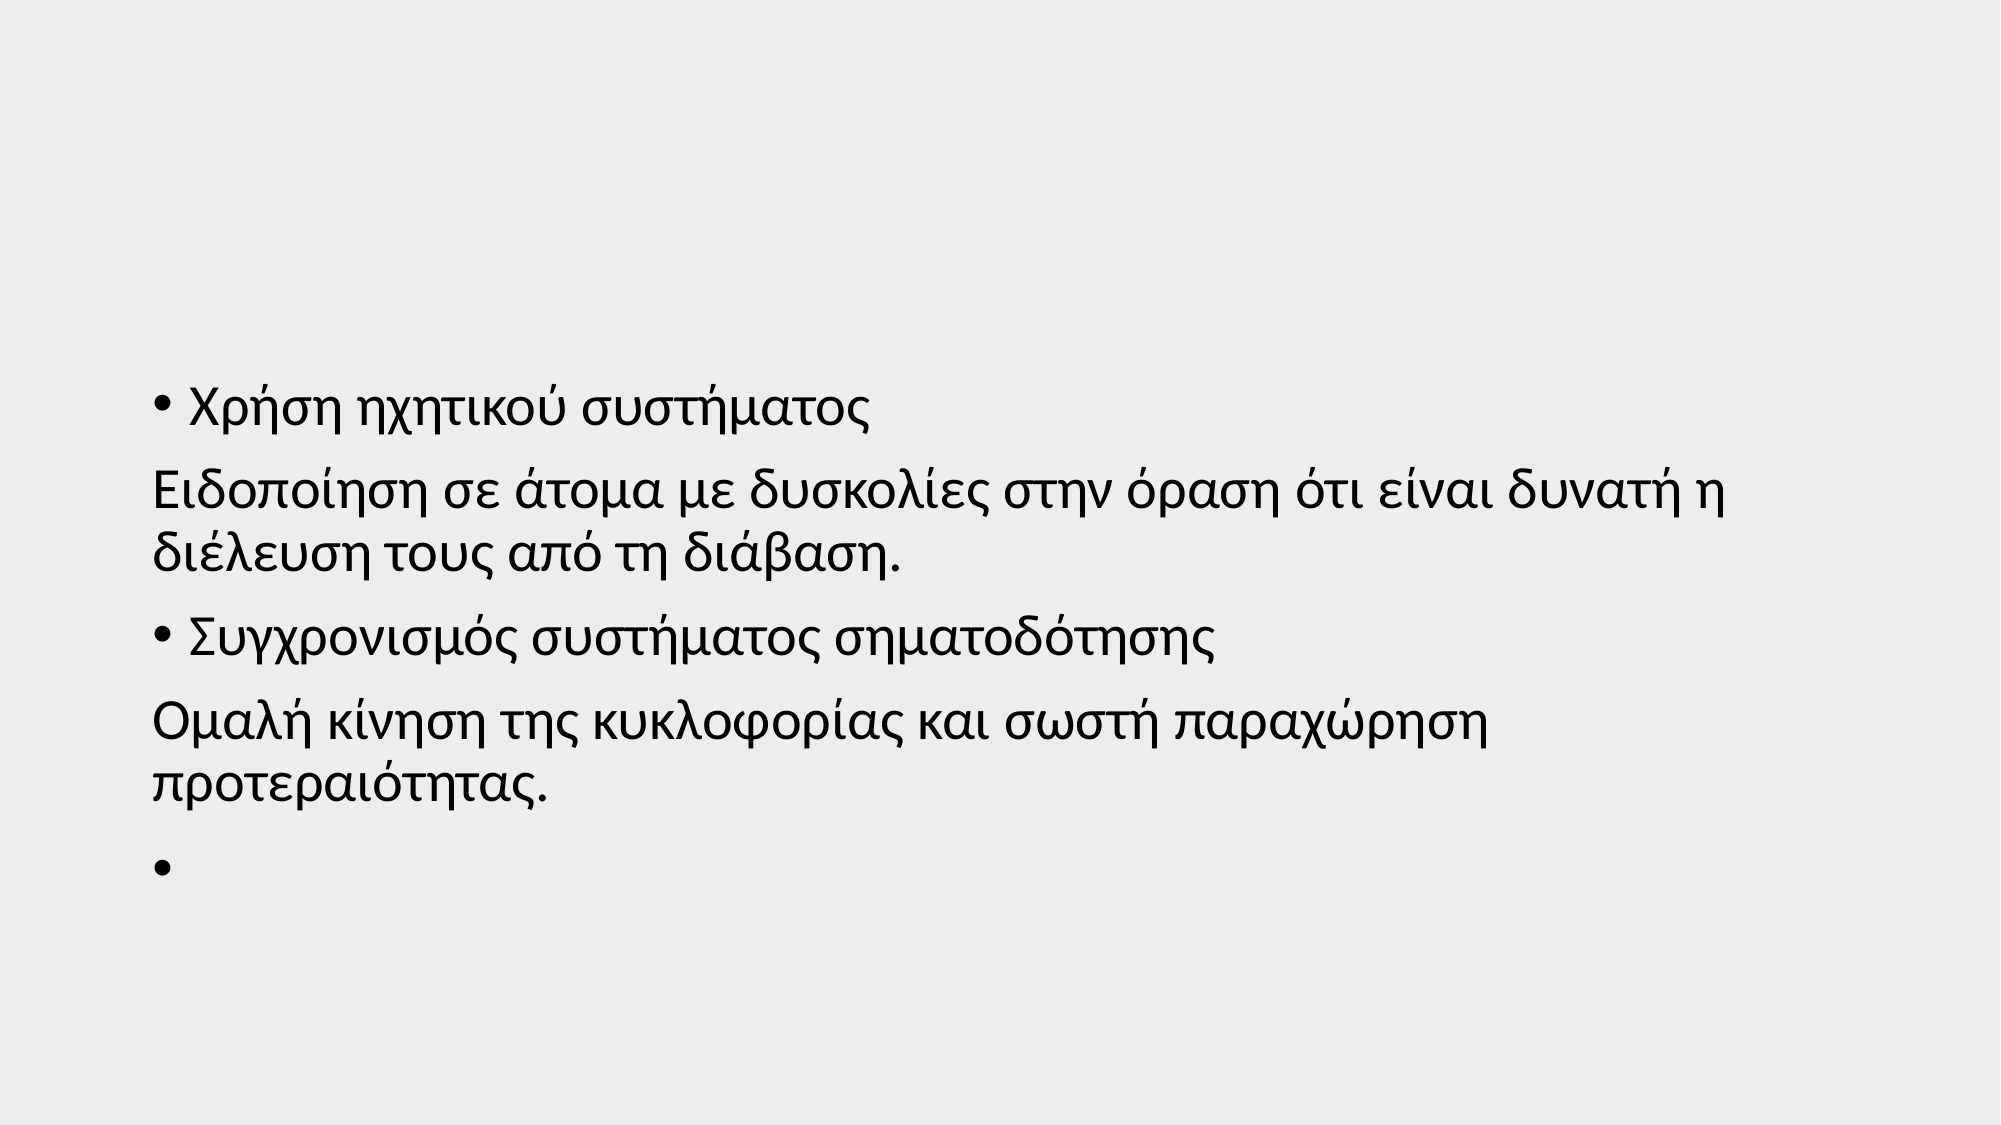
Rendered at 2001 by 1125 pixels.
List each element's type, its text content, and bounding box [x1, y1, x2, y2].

list Χρήση ηχητικού συστήματος Ειδοποίηση σε άτομα με δυσκολίες στην όραση ότι είναι δυνατή η διέλευση τους από τη διάβαση. Συγχρονισμός συστήματος σηματοδότησης Ομαλή κίνηση της κυκλοφορίας και σωστή παραχώρηση προτεραιότητας. [137, 367, 1863, 1014]
